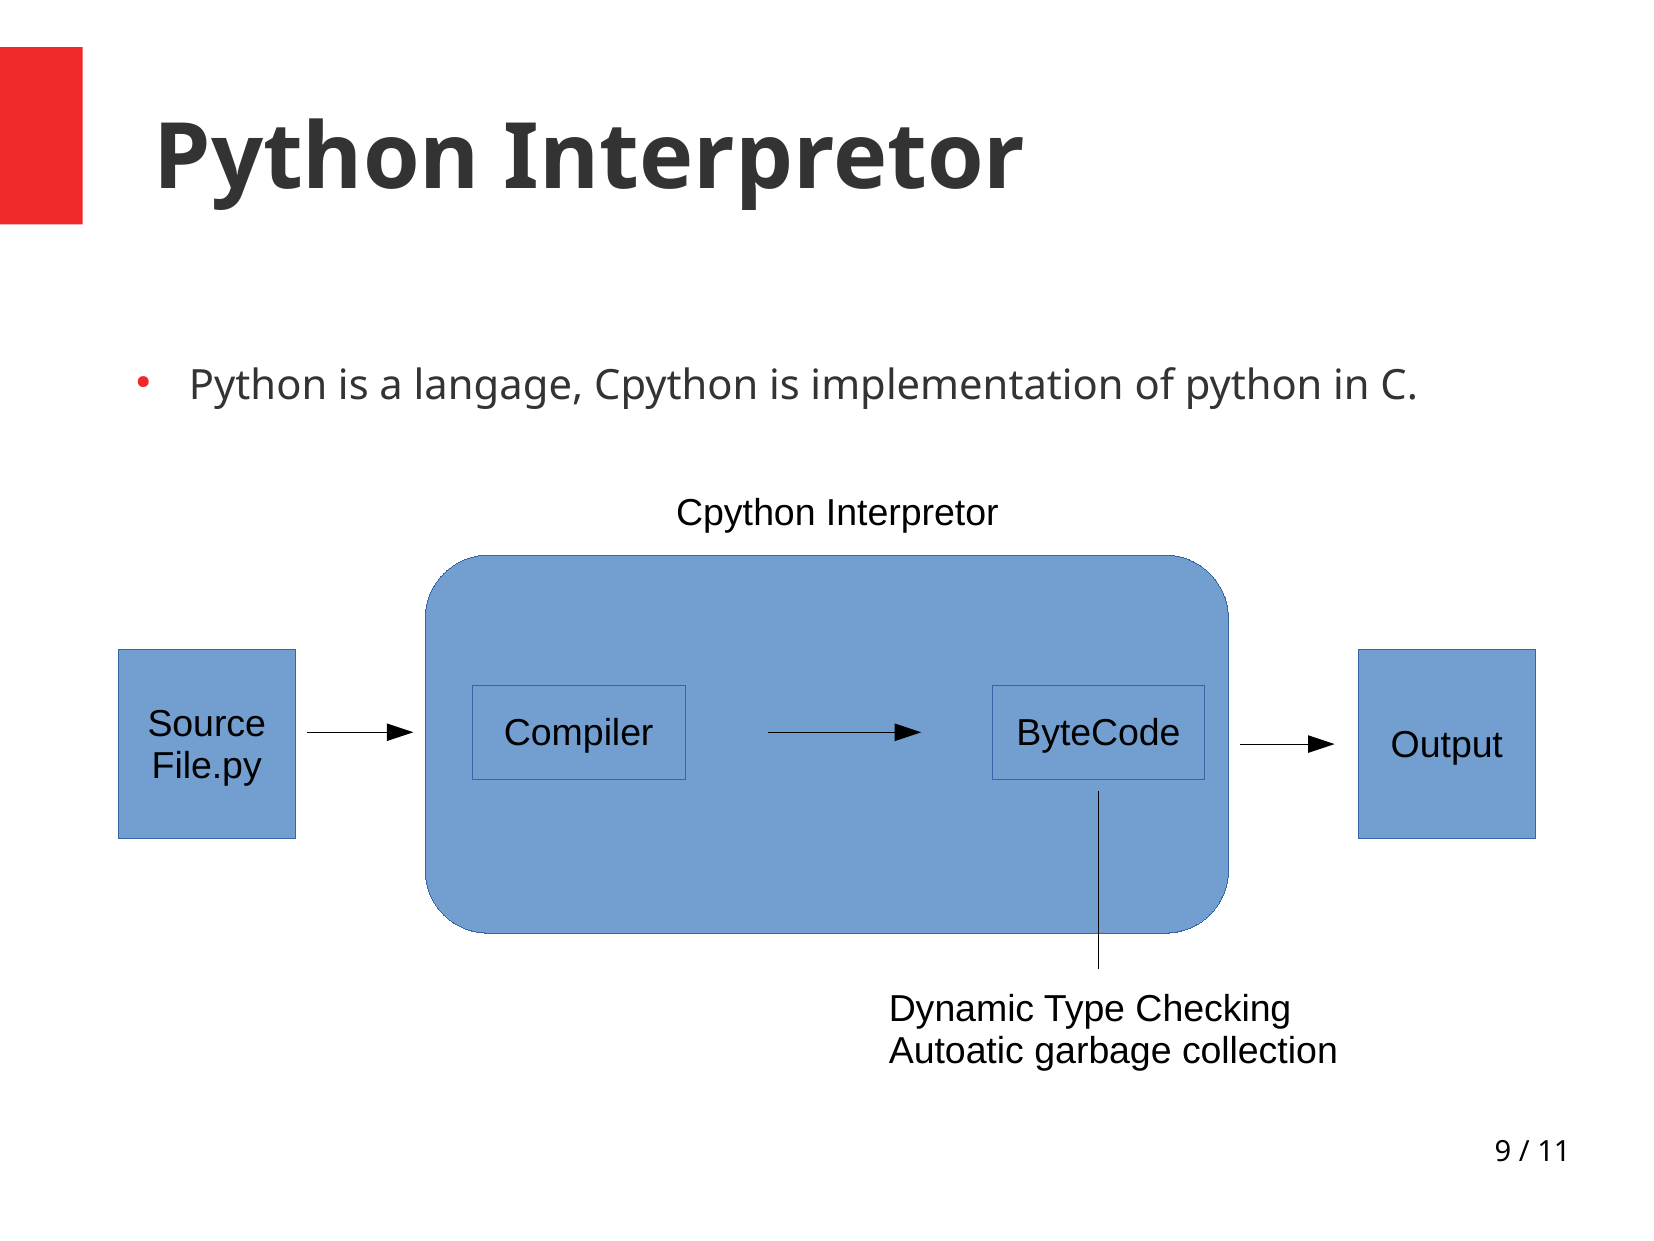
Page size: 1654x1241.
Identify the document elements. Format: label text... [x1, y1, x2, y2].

text_box Cpython Interpretor [661, 484, 1123, 541]
text_box Compiler [472, 685, 686, 780]
text_box [425, 555, 1229, 934]
text_box Output [1358, 649, 1536, 839]
text_box ByteCode [992, 685, 1205, 780]
text_box Source File.py [118, 649, 296, 839]
title Python Interpretor [118, 49, 1571, 257]
text_box Dynamic Type Checking Autoatic garbage collection [874, 980, 1441, 1162]
list Python is a langage, Cpython is implementation of python in C. [118, 354, 1536, 1074]
